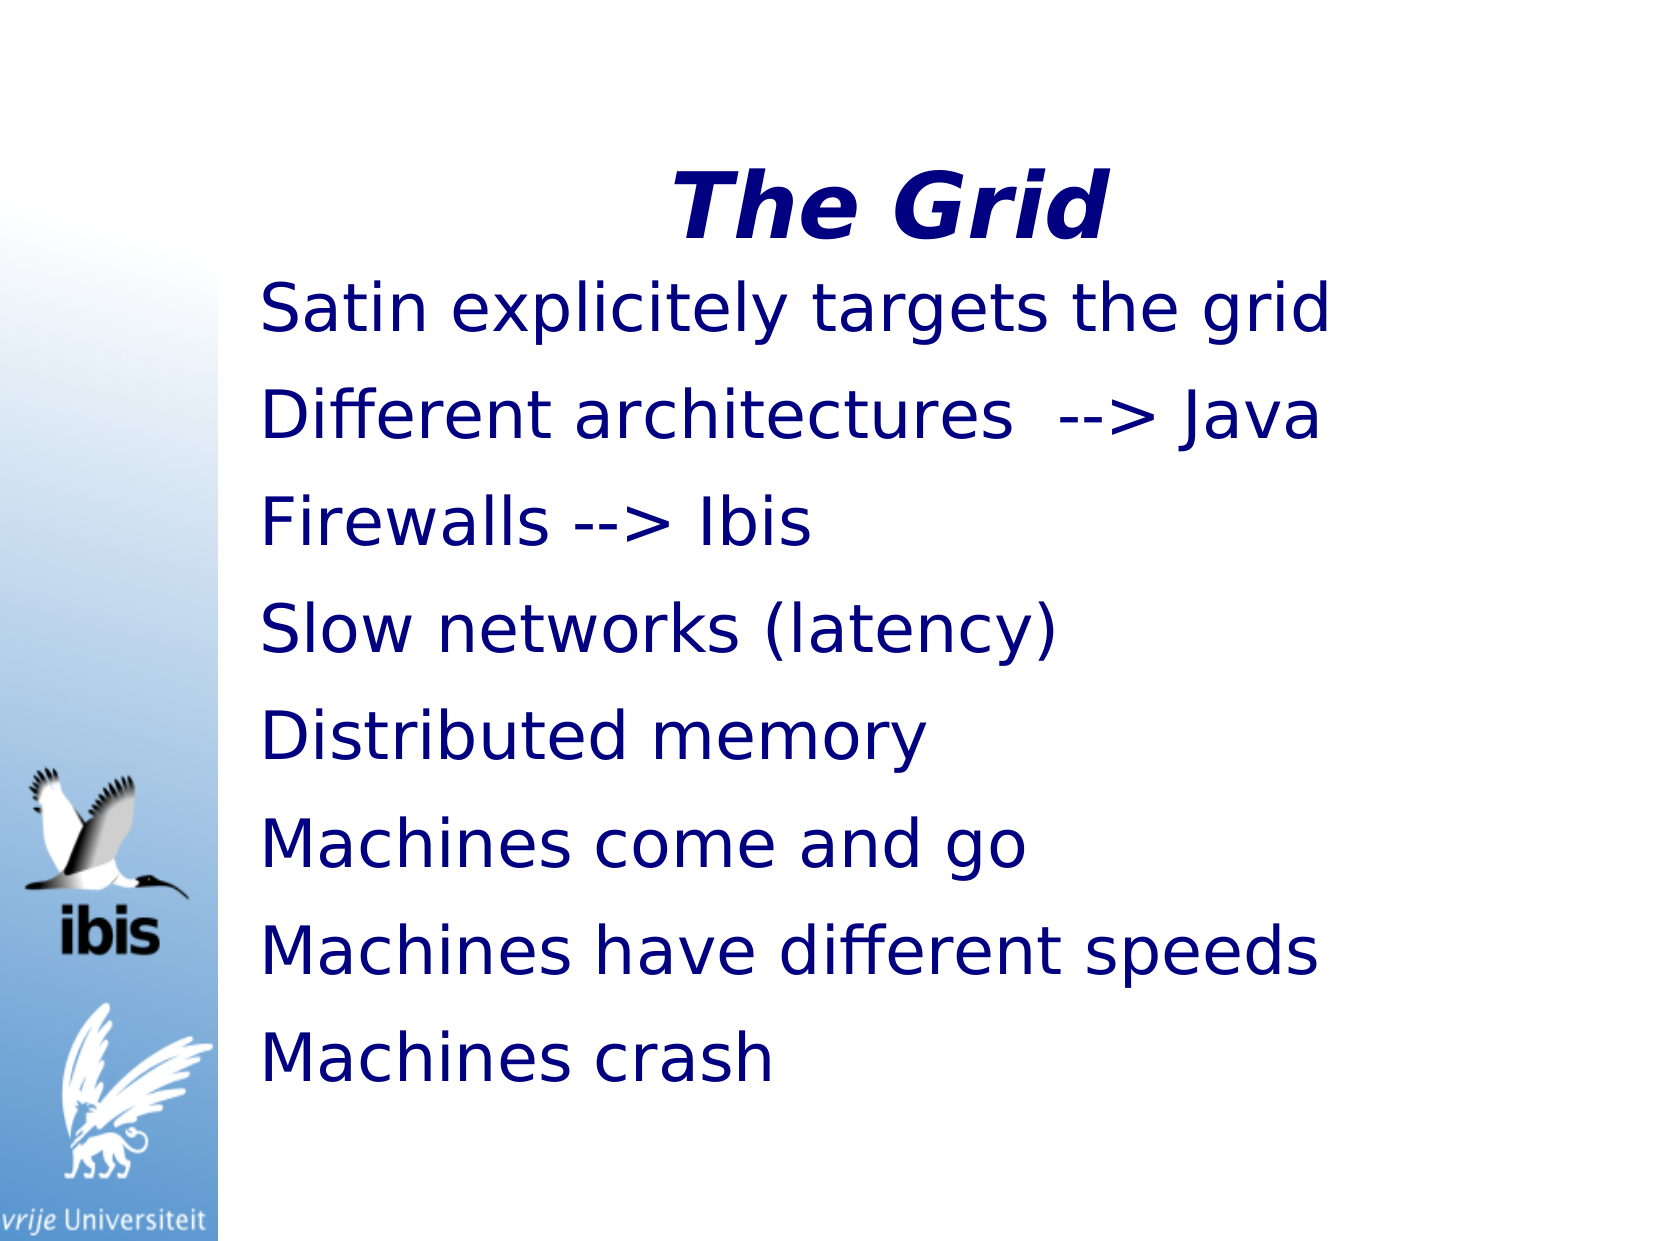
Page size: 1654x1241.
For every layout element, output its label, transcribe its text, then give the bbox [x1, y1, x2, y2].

picture [0, 0, 218, 1241]
title The Grid [248, 102, 1534, 269]
list Satin explicitely targets the grid Different architectures --> Java Firewalls --> Ibis Slow networks (latency) Distributed memory Machines come and go Machines have different speeds Machines crash [241, 269, 1654, 1205]
